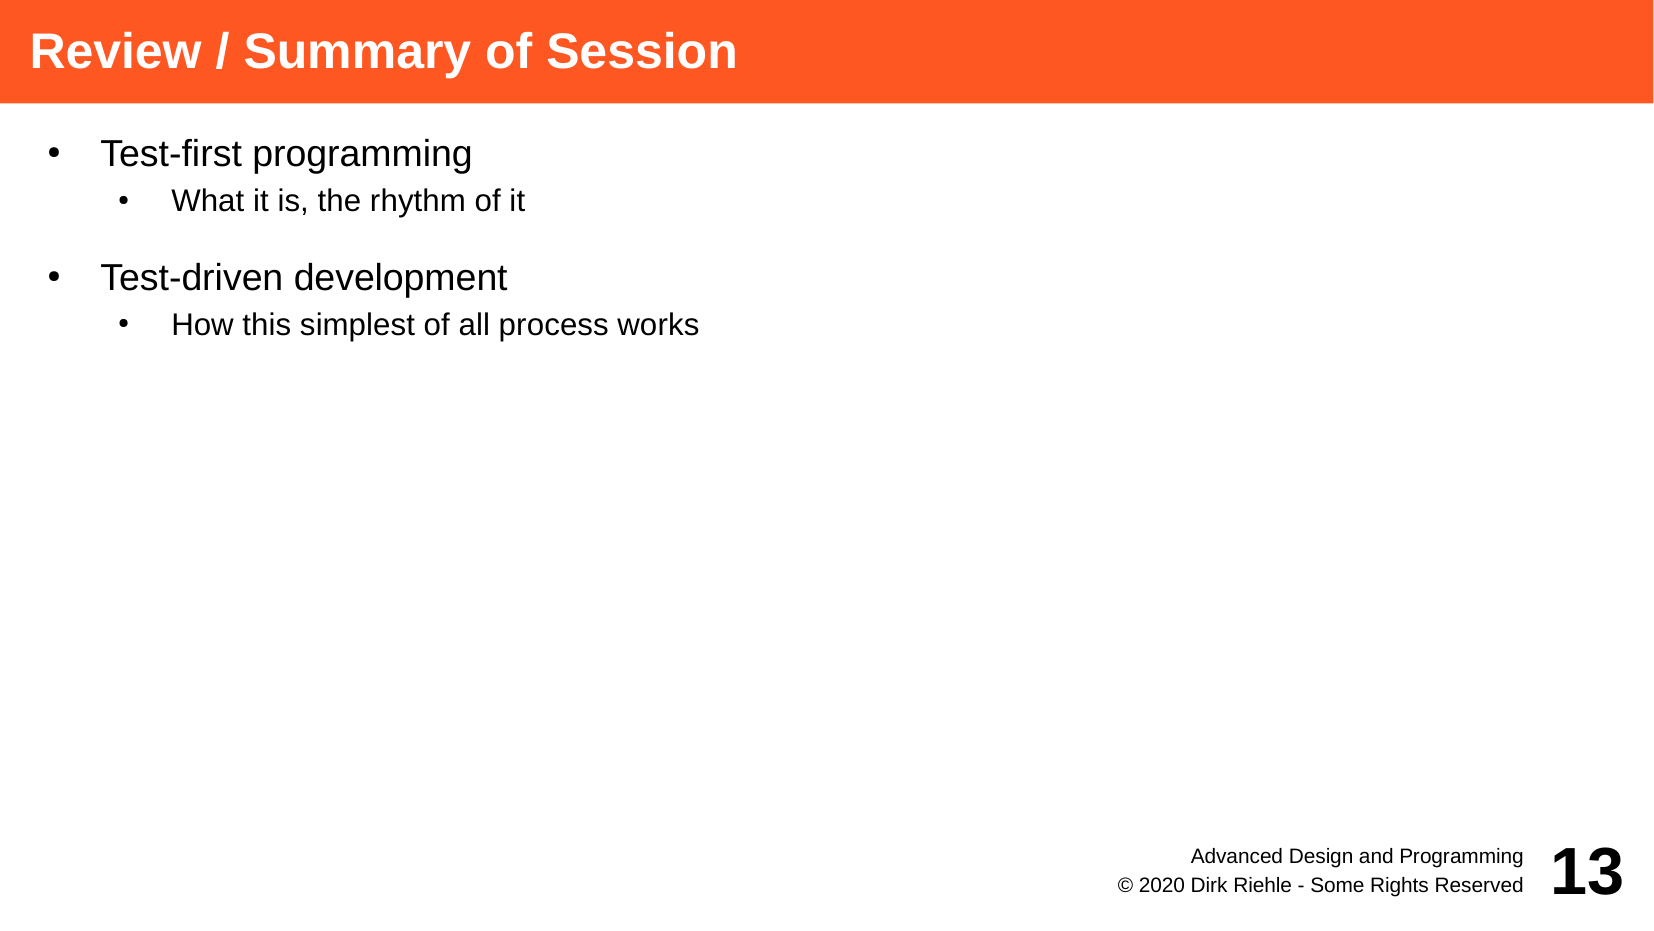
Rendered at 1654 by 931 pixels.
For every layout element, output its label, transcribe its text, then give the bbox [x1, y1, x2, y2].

list Test-first programming What it is, the rhythm of it Test-driven development How this simplest of all process works [29, 132, 1625, 813]
title Review / Summary of Session [0, 0, 1654, 104]
